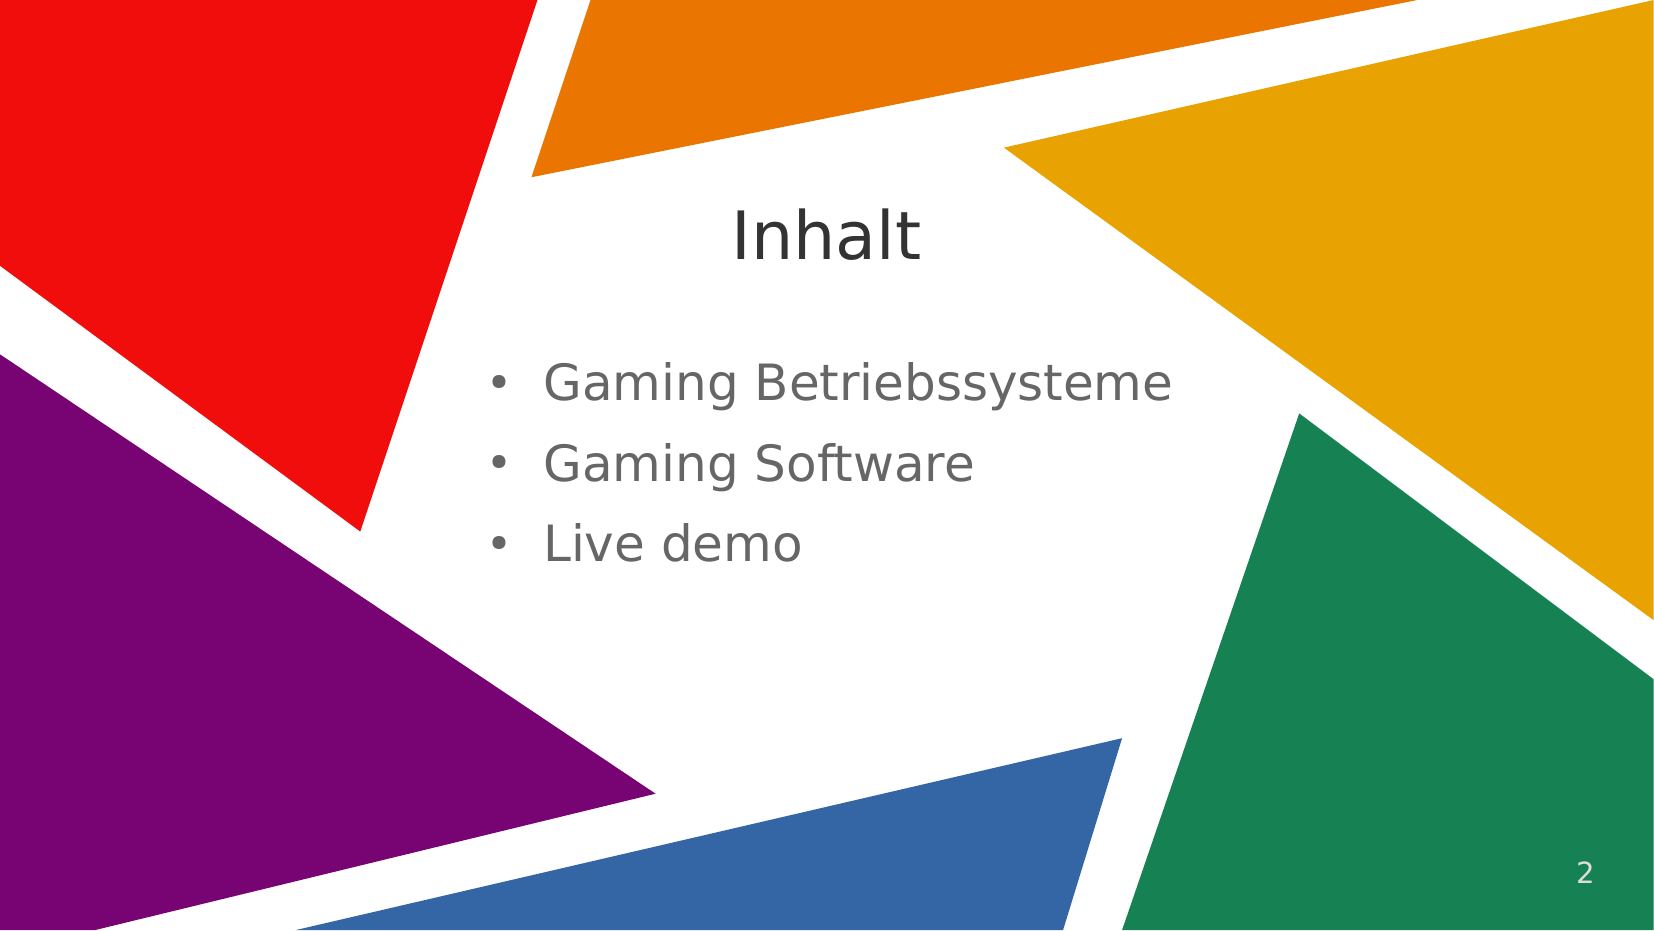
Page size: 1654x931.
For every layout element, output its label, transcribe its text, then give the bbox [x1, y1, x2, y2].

title Inhalt [472, 147, 1182, 325]
list Gaming Betriebssysteme Gaming Software Live demo [472, 354, 1182, 768]
